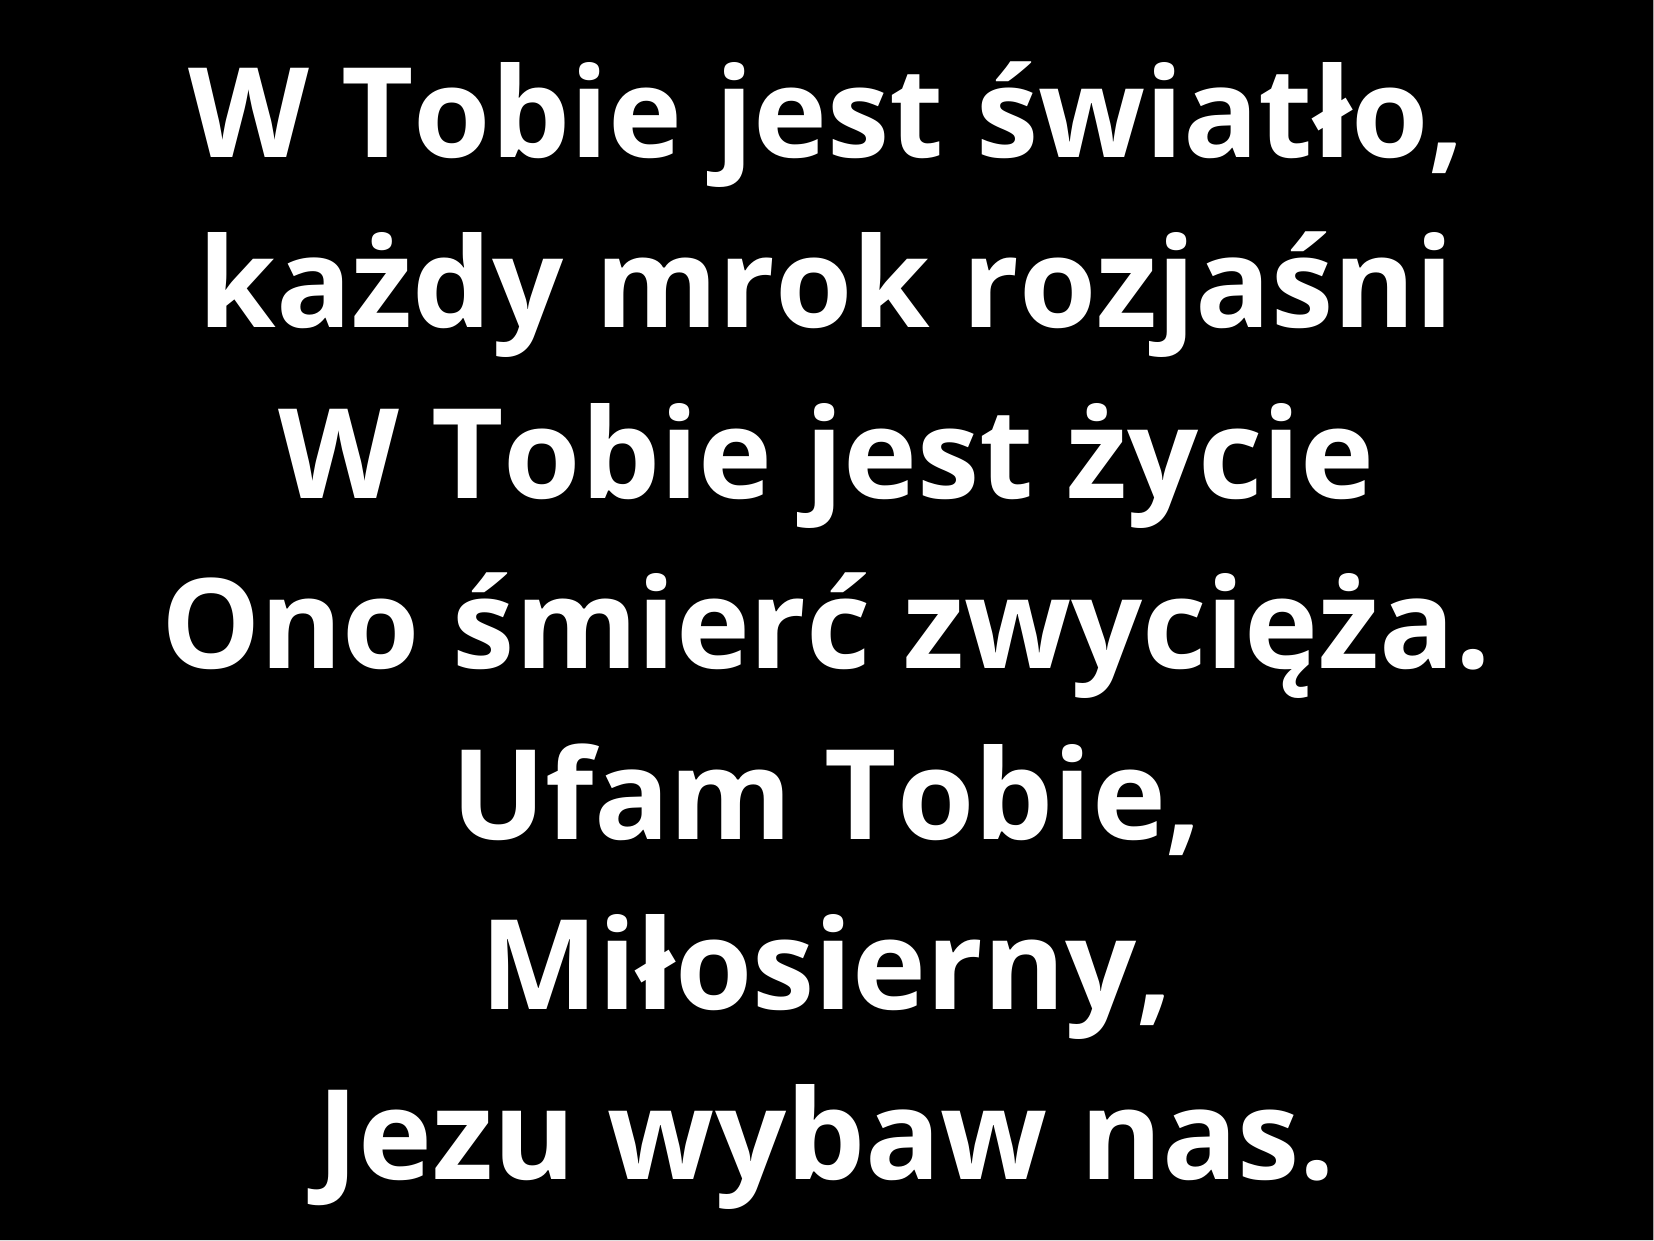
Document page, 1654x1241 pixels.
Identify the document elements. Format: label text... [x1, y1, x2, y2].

title W Tobie jest światło, każdy mrok rozjaśni W Tobie jest życie Ono śmierć zwycięża. Ufam Tobie, Miłosierny, Jezu wybaw nas. [0, 0, 1654, 1241]
